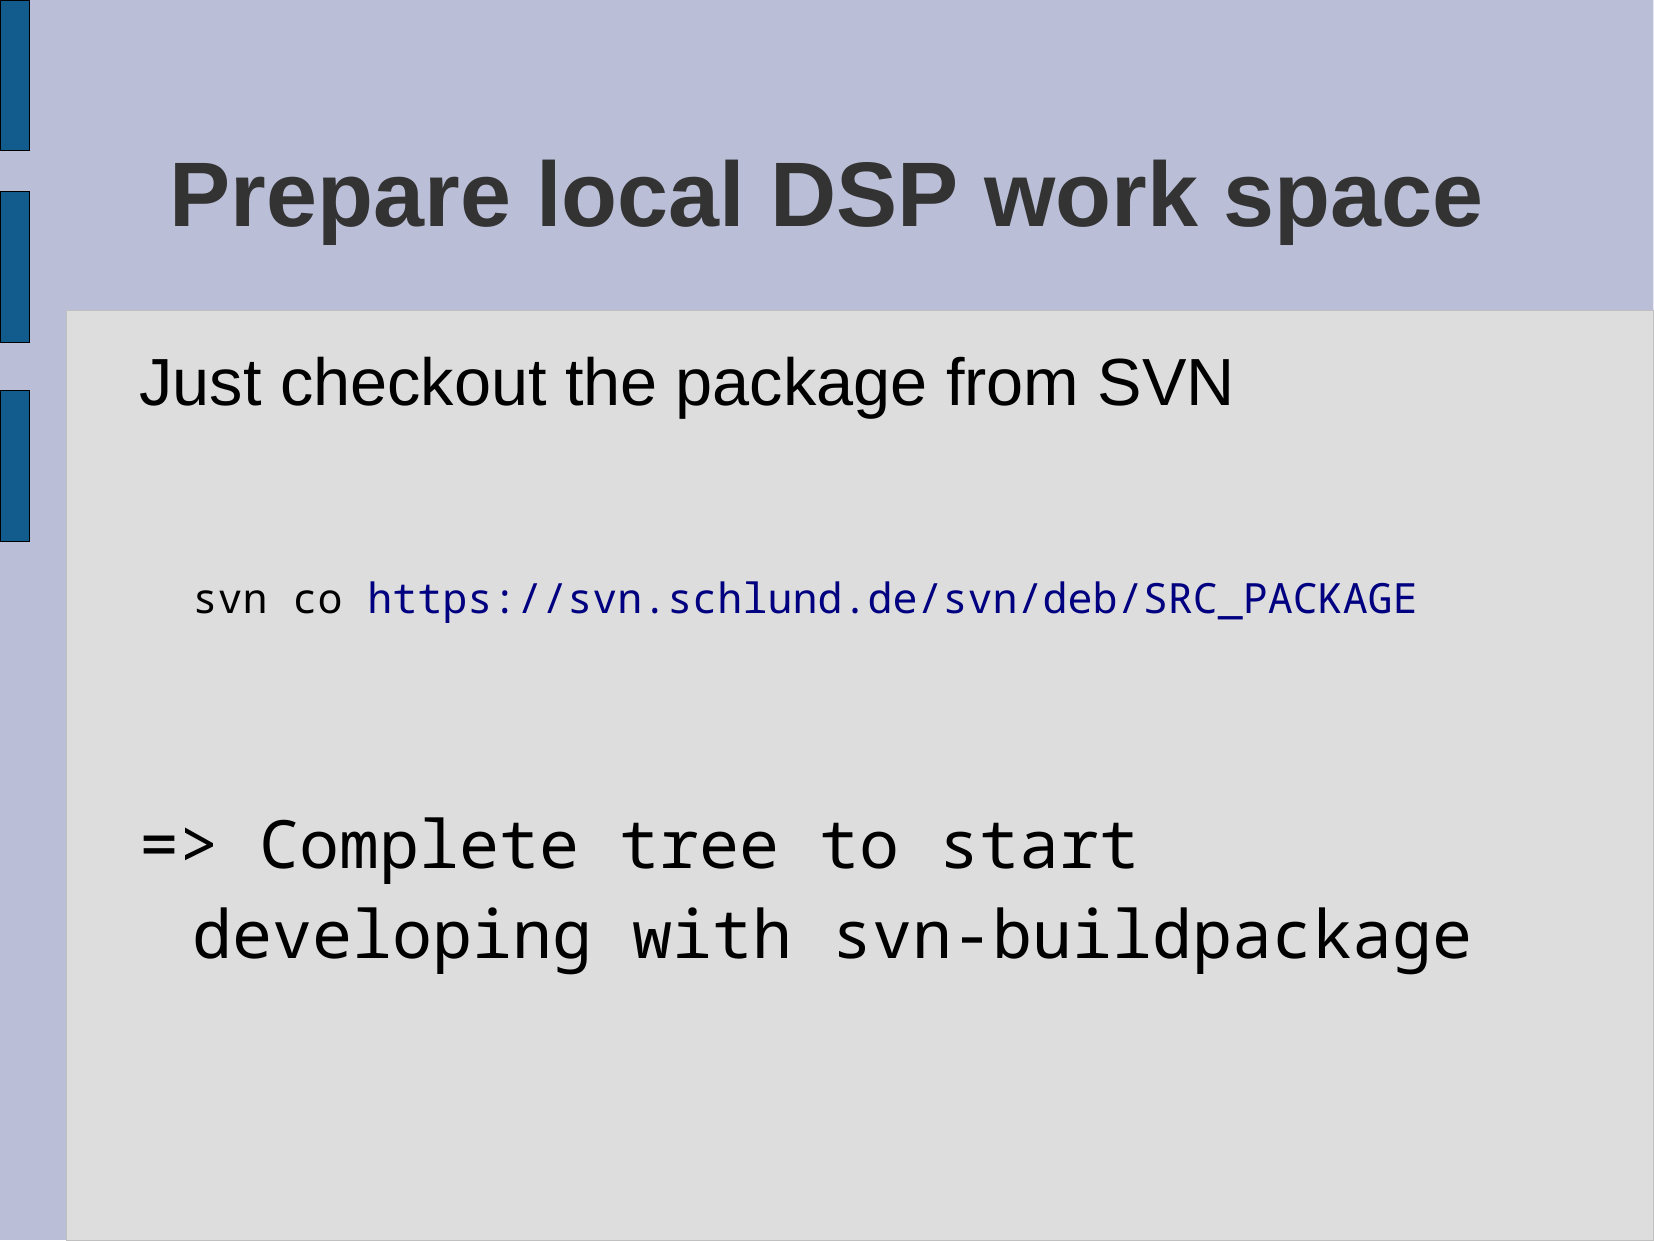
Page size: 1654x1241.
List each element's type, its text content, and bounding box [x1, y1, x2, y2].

list Just checkout the package from SVN svn co https://svn.schlund.de/svn/deb/SRC_PACKAGE => Complete tree to start developing with svn-buildpackage [121, 344, 1534, 1127]
title Prepare local DSP work space [121, 91, 1534, 299]
